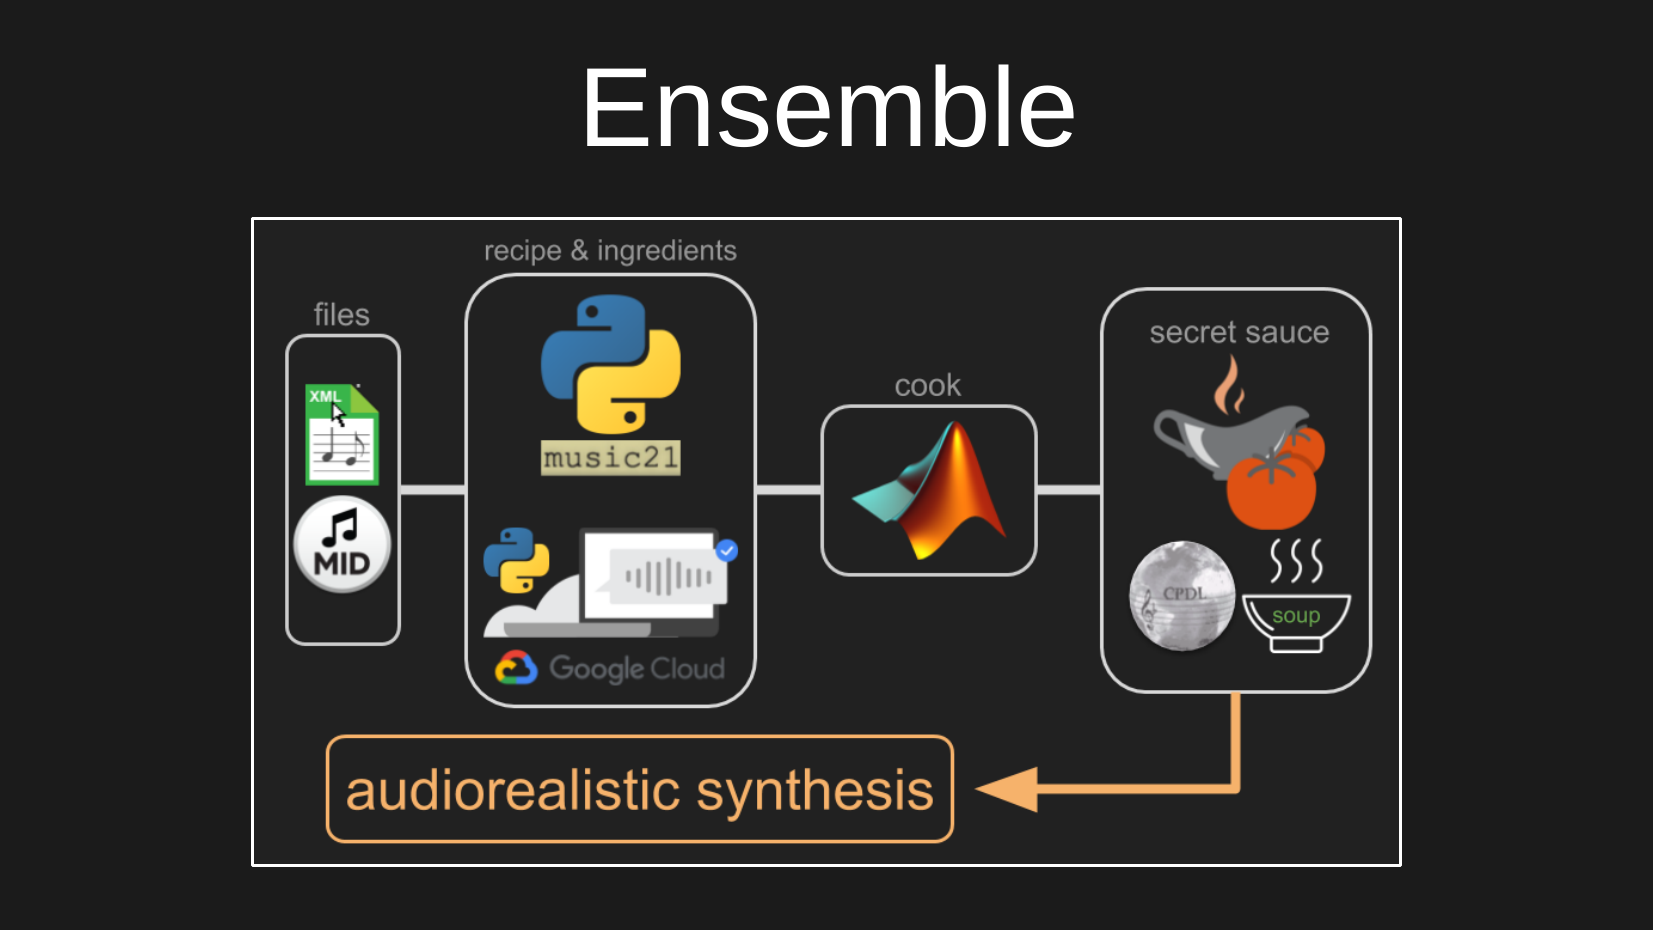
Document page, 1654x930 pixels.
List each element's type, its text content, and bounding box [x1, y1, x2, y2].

title Ensemble [245, 44, 1412, 171]
picture [253, 219, 1400, 865]
